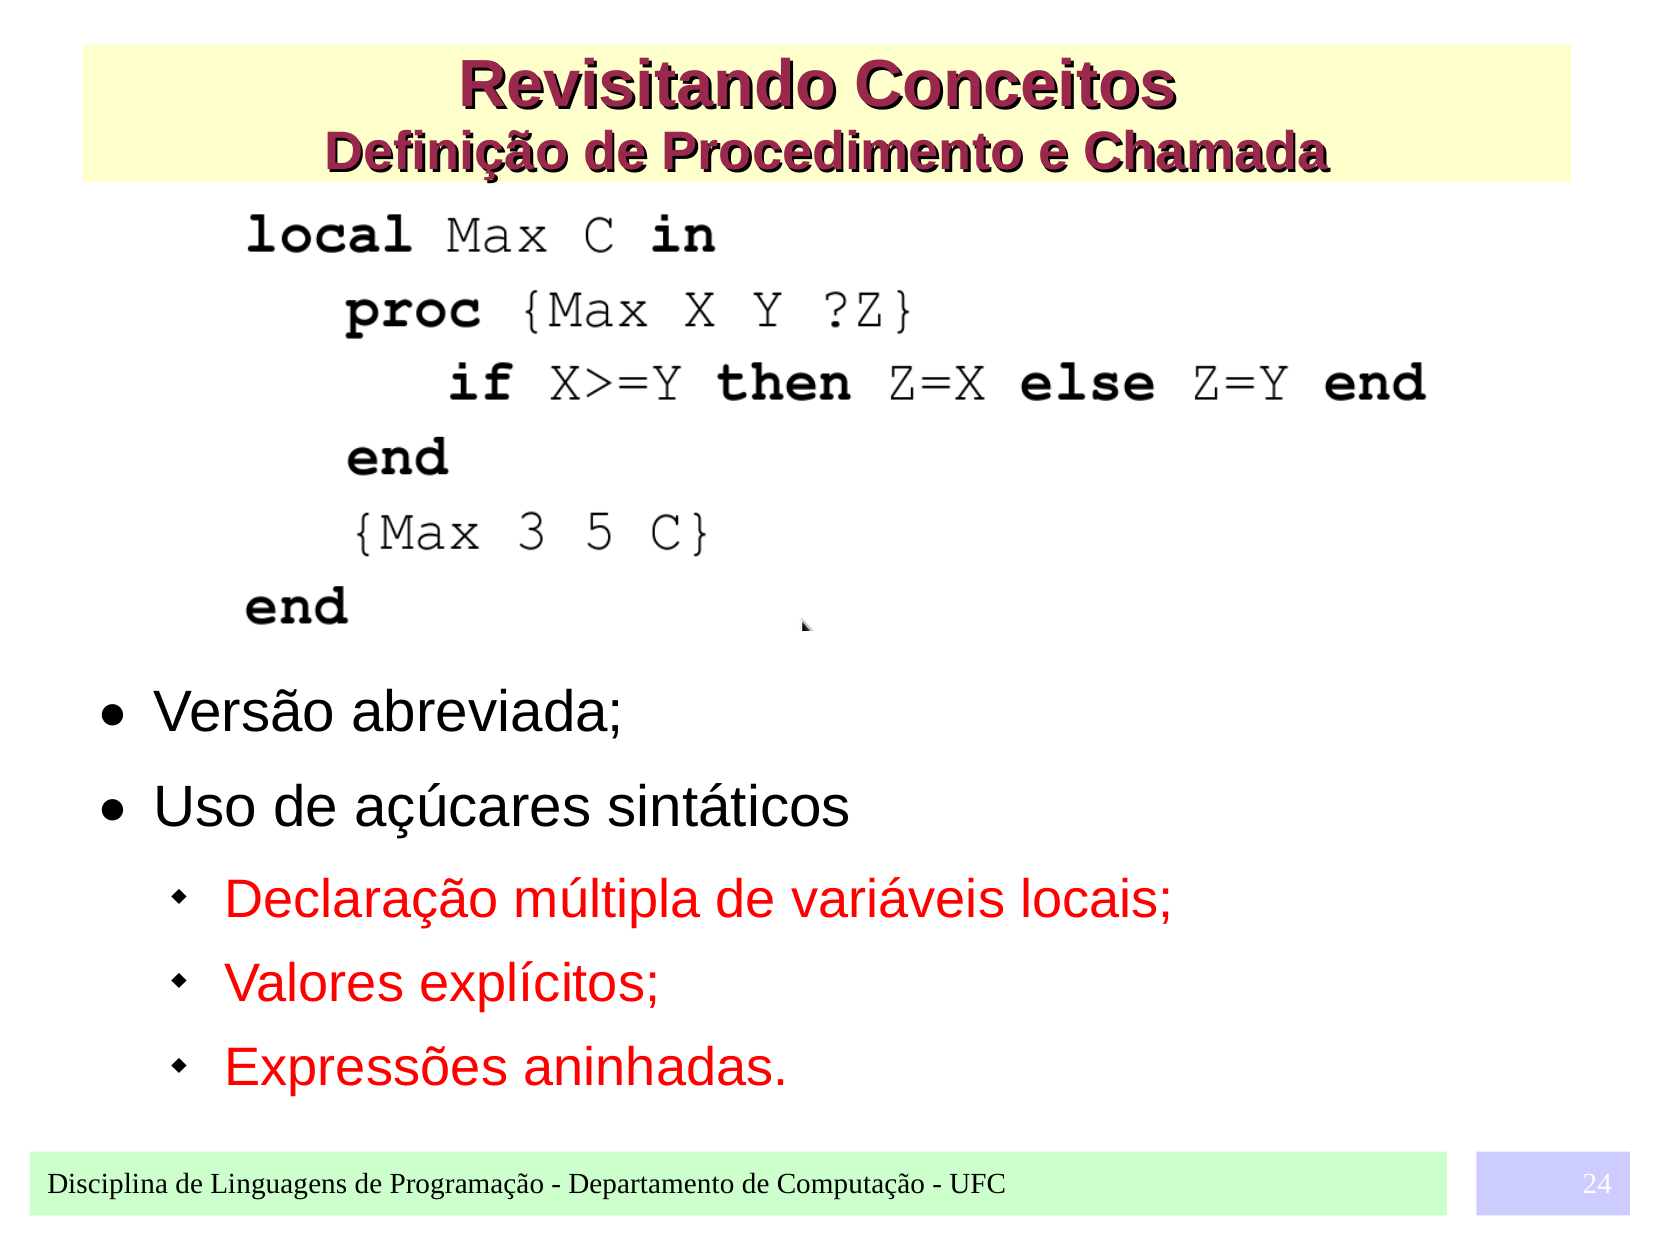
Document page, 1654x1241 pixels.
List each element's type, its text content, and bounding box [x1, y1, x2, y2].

picture [234, 202, 1436, 631]
list Versão abreviada; Uso de açúcares sintáticos Declaração múltipla de variáveis locais; Valores explícitos; Expressões aninhadas. [82, 679, 1536, 1152]
title Revisitando Conceitos Definição de Procedimento e Chamada [82, 44, 1571, 182]
